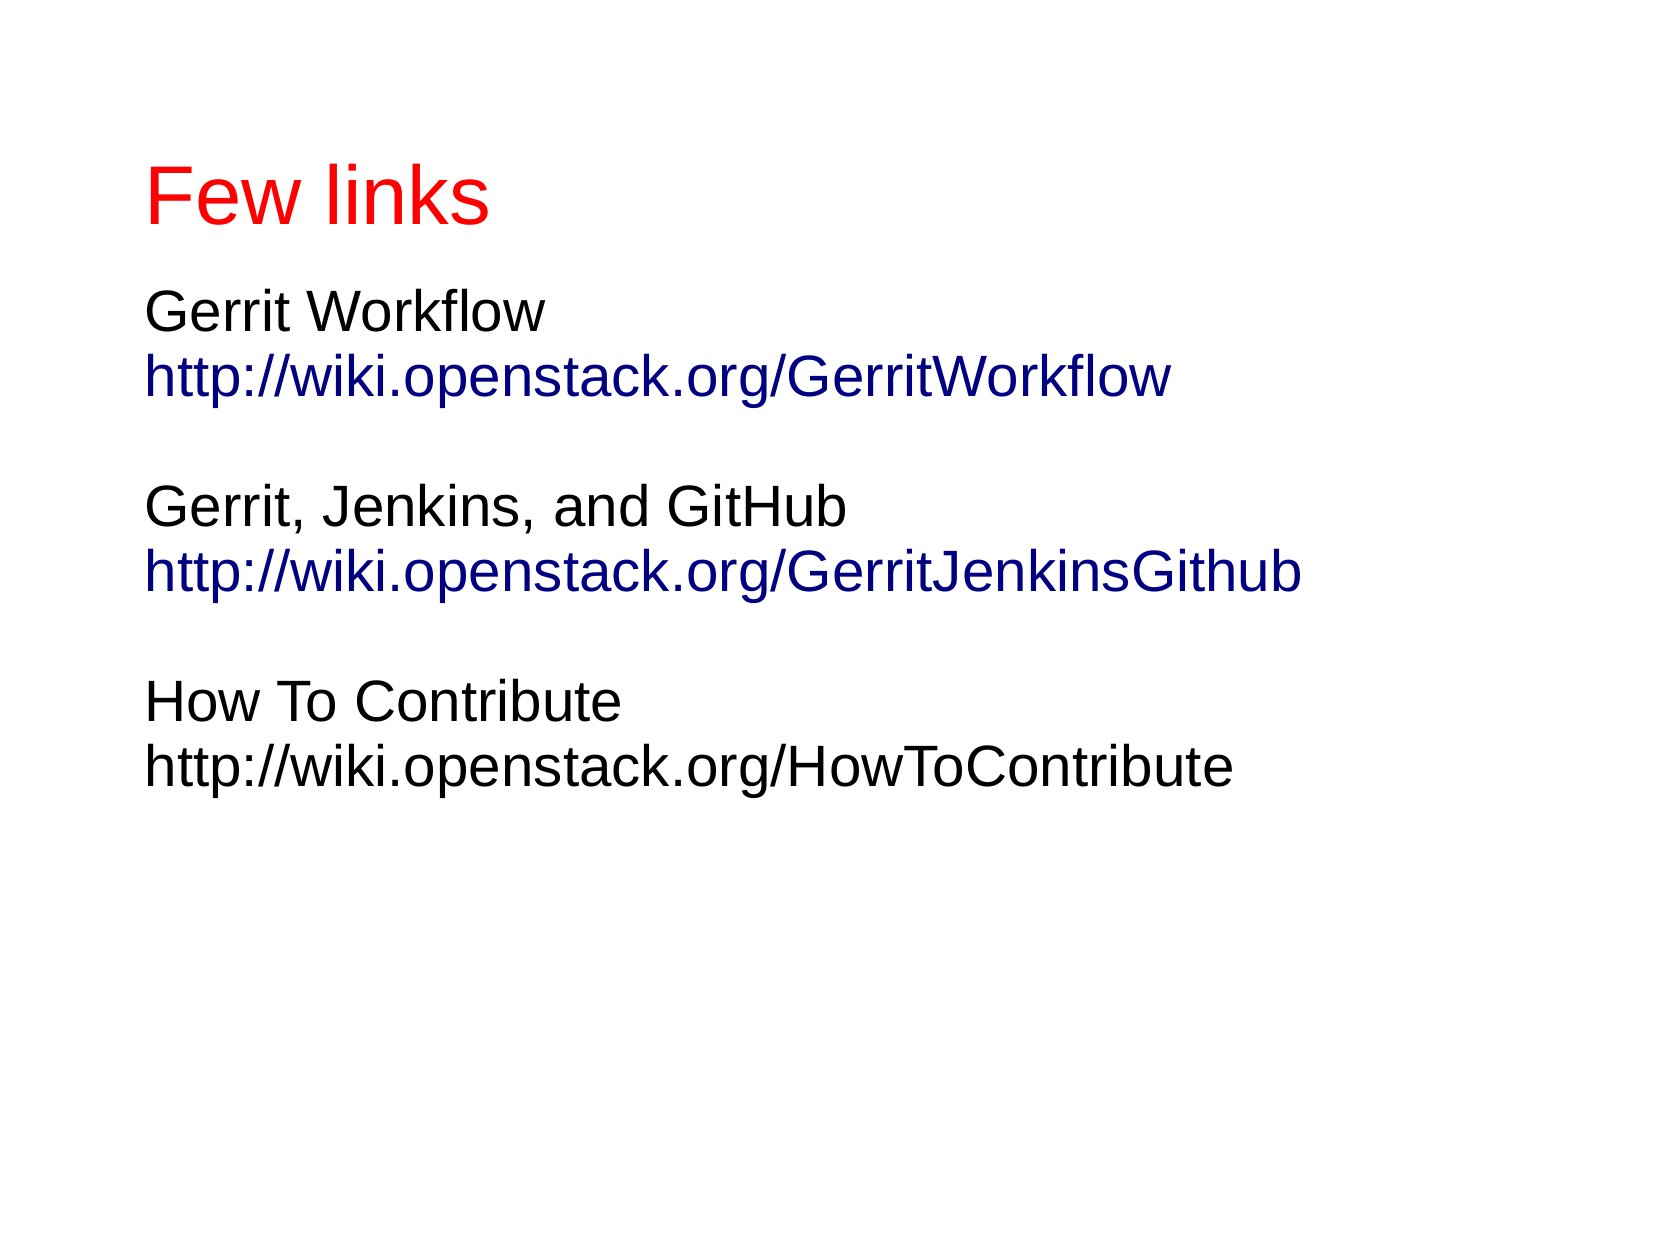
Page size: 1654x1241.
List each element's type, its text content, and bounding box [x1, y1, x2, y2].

text_box Gerrit Workflow http://wiki.openstack.org/GerritWorkflow Gerrit, Jenkins, and GitHub http://wiki.openstack.org/GerritJenkinsGithub How To Contribute http://wiki.openstack.org/HowToContribute [129, 271, 1536, 886]
text_box Few links [129, 141, 1430, 250]
